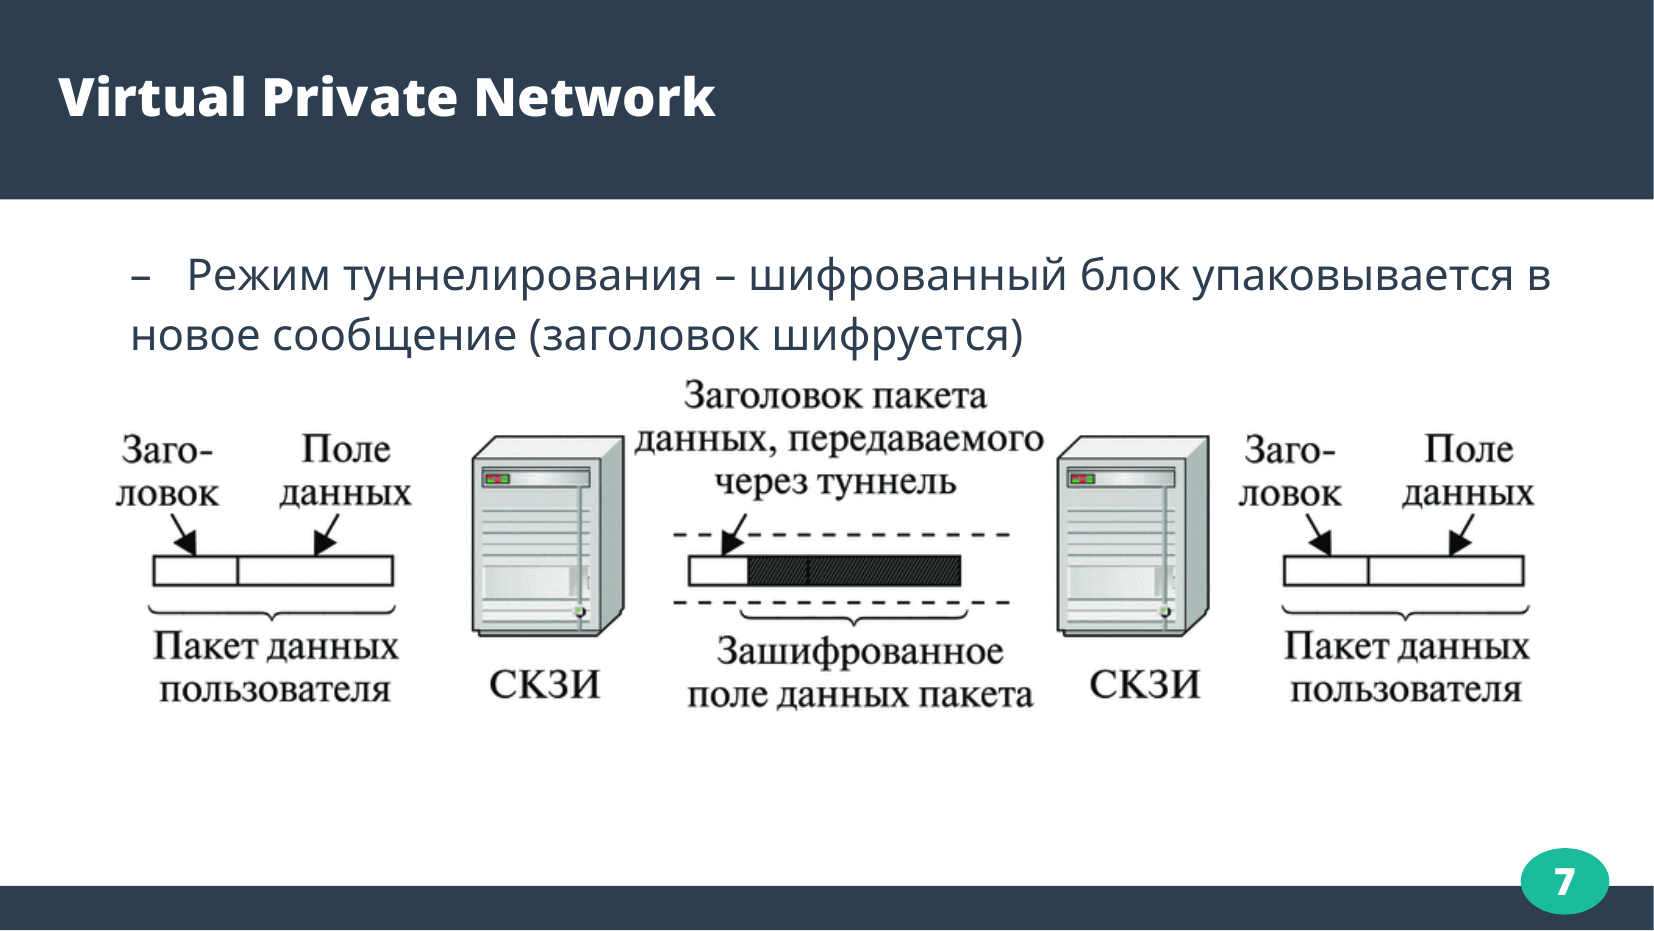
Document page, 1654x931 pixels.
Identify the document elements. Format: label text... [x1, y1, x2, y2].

list – Режим туннелирования – шифрованный блок упаковывается в новое сообщение (заголовок шифруется) [59, 243, 1595, 864]
title Virtual Private Network [59, 37, 1595, 155]
picture [111, 373, 1543, 722]
